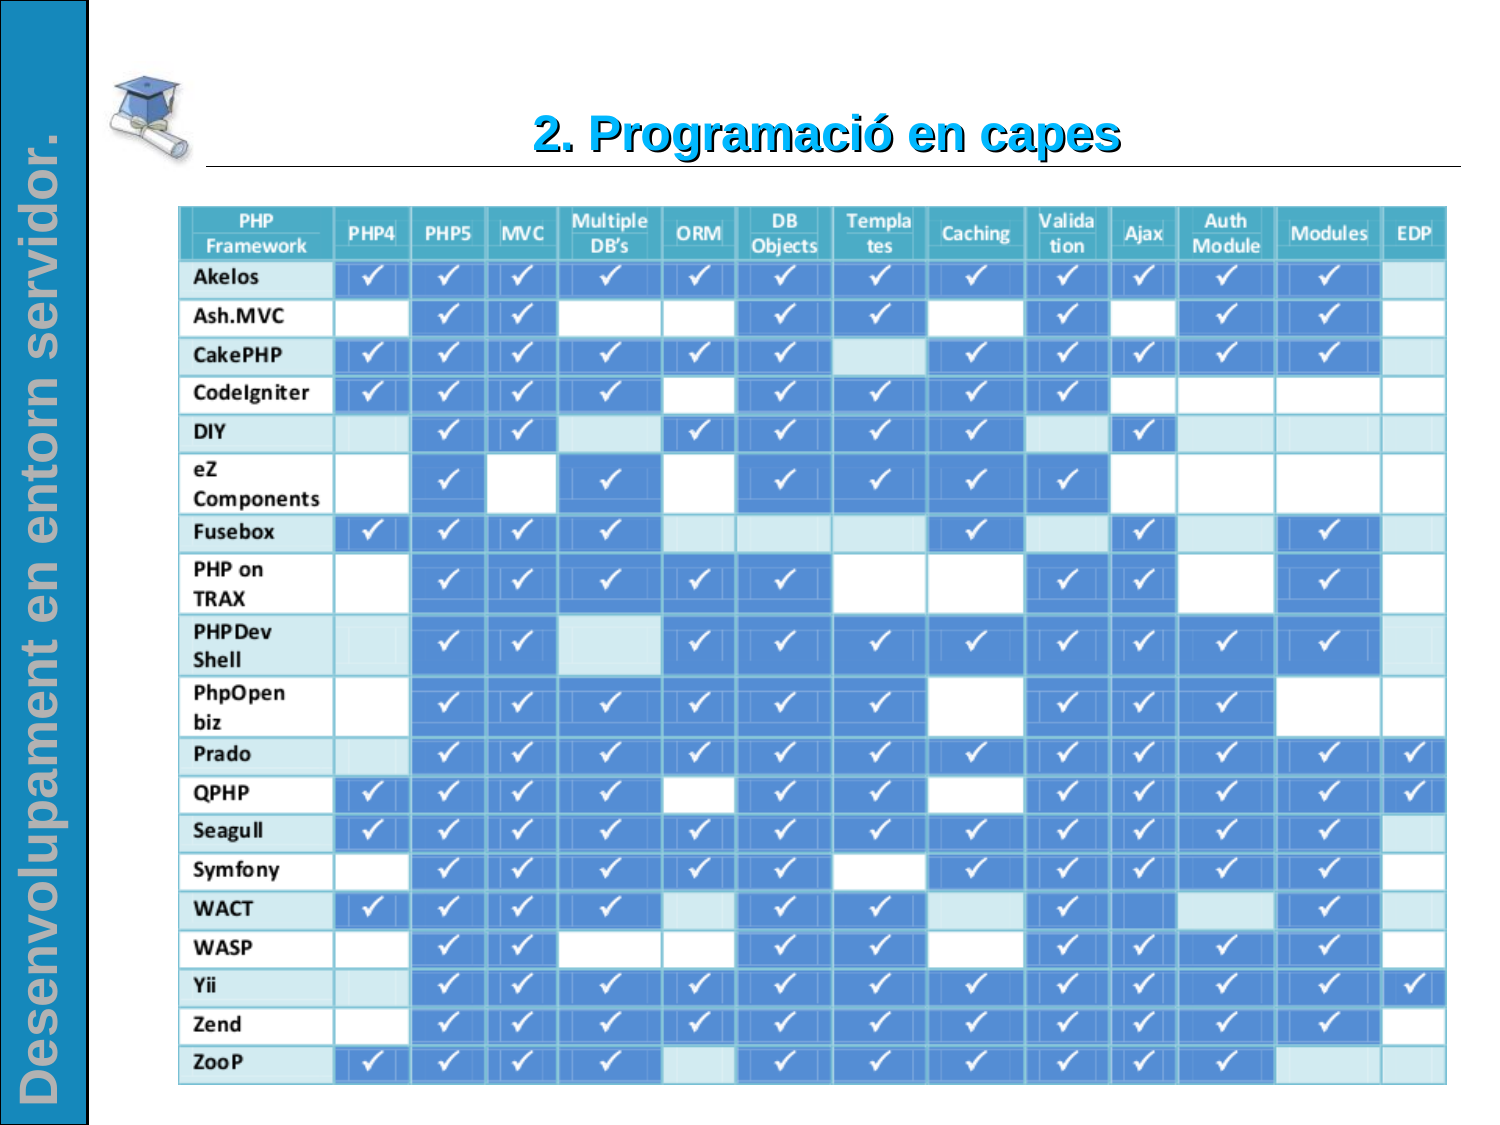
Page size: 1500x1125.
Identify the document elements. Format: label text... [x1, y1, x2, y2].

picture [93, 61, 206, 174]
picture [178, 206, 1447, 1085]
title 2. Programació en capes [206, 88, 1447, 178]
